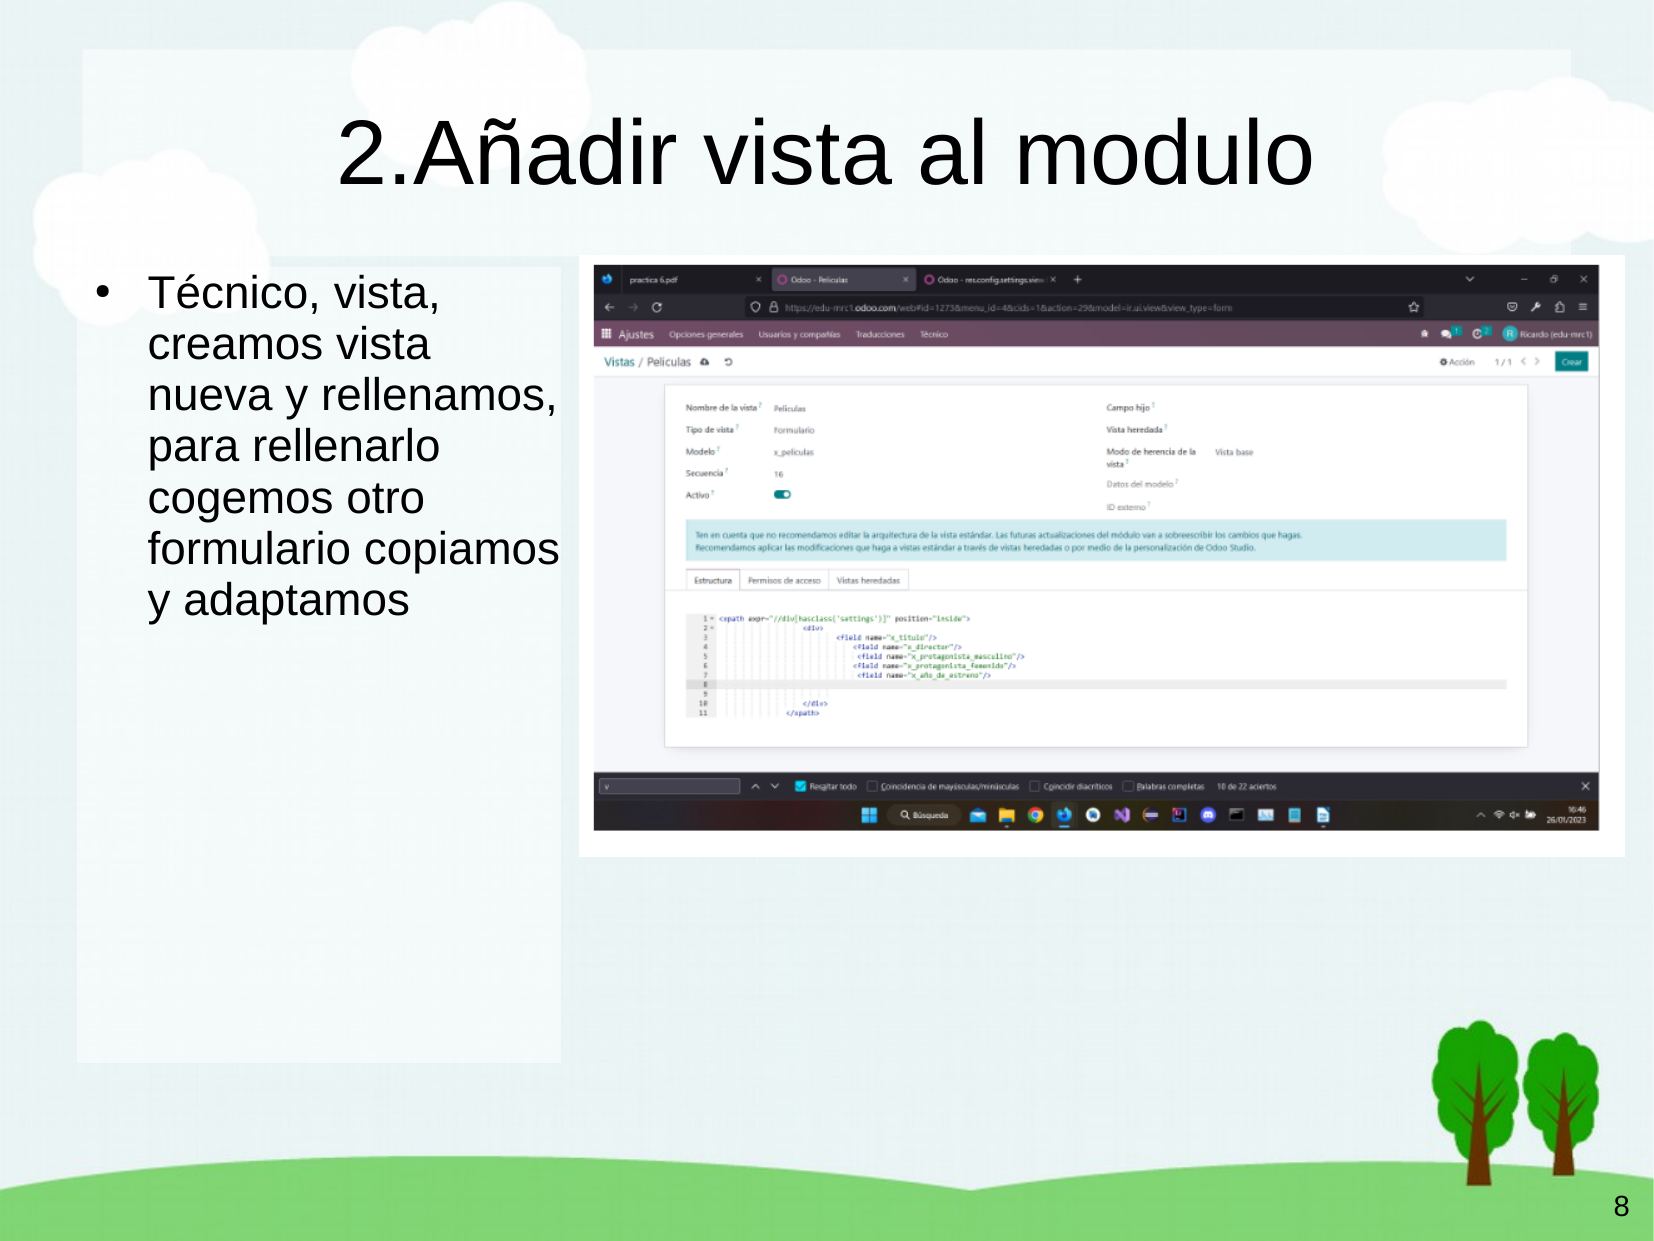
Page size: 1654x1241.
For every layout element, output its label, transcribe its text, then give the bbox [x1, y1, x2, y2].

picture [0, 0, 1654, 1241]
list Técnico, vista, creamos vista nueva y rellenamos, para rellenarlo cogemos otro formulario copiamos y adaptamos [76, 266, 562, 1063]
title 2.Añadir vista al modulo [82, 49, 1571, 257]
